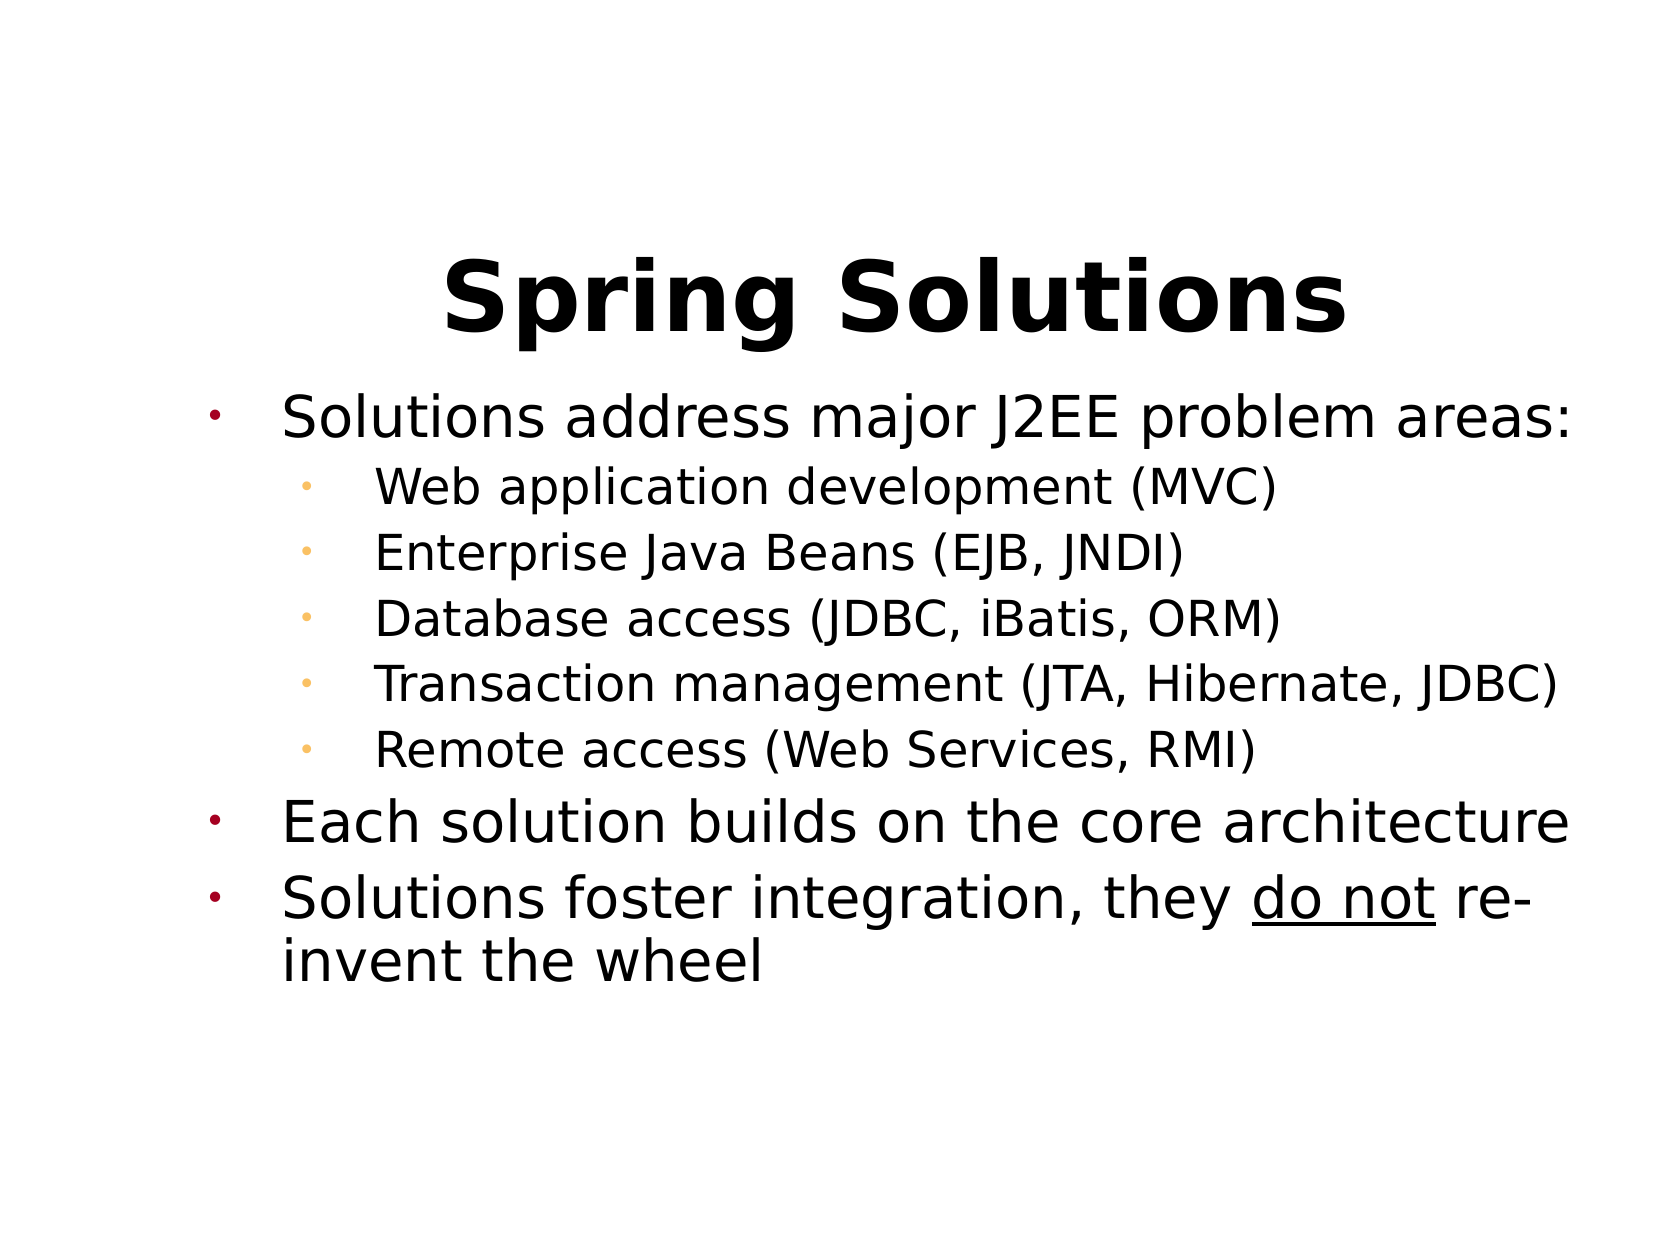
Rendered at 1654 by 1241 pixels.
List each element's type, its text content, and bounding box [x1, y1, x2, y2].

list Solutions address major J2EE problem areas: Web application development (MVC) Enterprise Java Beans (EJB, JNDI) Database access (JDBC, iBatis, ORM) Transaction management (JTA, Hibernate, JDBC) Remote access (Web Services, RMI) Each solution builds on the core architecture Solutions foster integration, they do not re-invent the wheel [192, 380, 1599, 1125]
title Spring Solutions [192, 151, 1599, 359]
